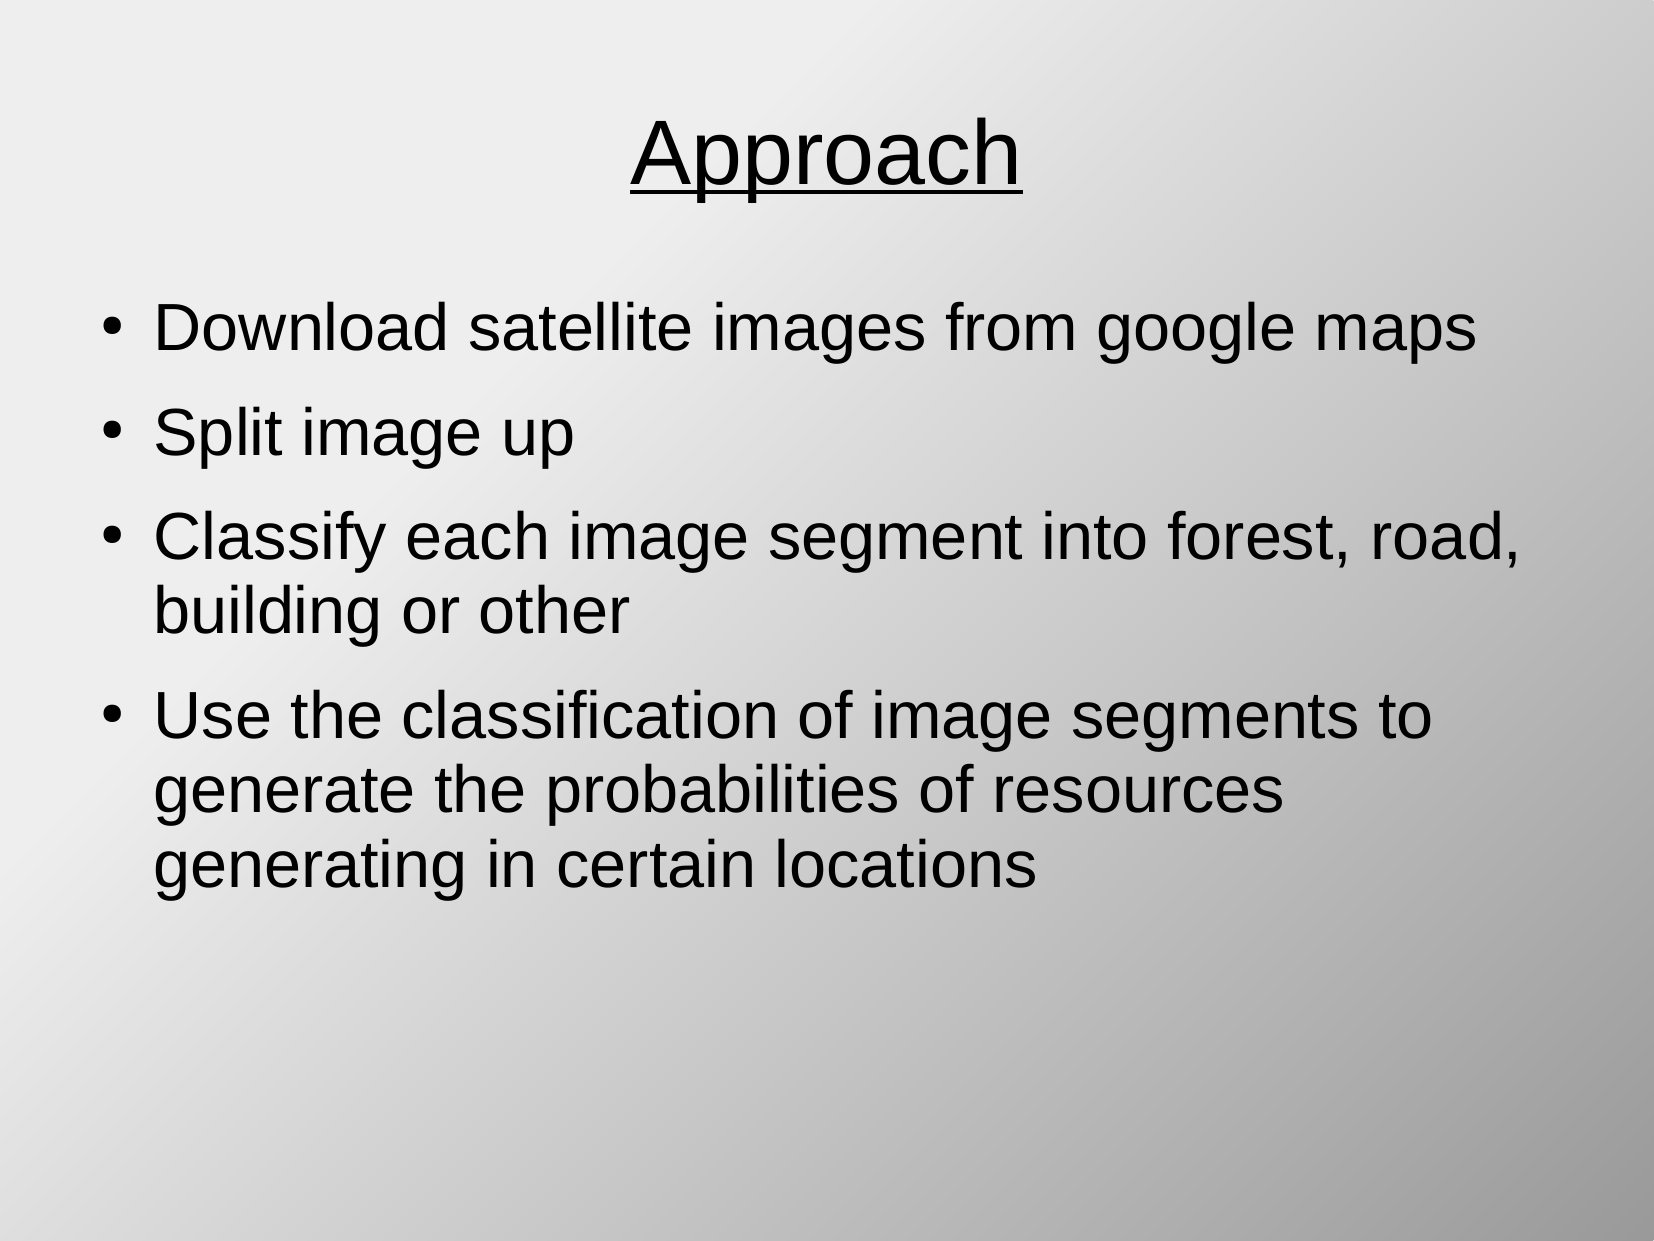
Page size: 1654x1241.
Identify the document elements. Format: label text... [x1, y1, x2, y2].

list Download satellite images from google maps Split image up Classify each image segment into forest, road, building or other Use the classification of image segments to generate the probabilities of resources generating in certain locations [82, 290, 1571, 1109]
title Approach [82, 49, 1571, 257]
